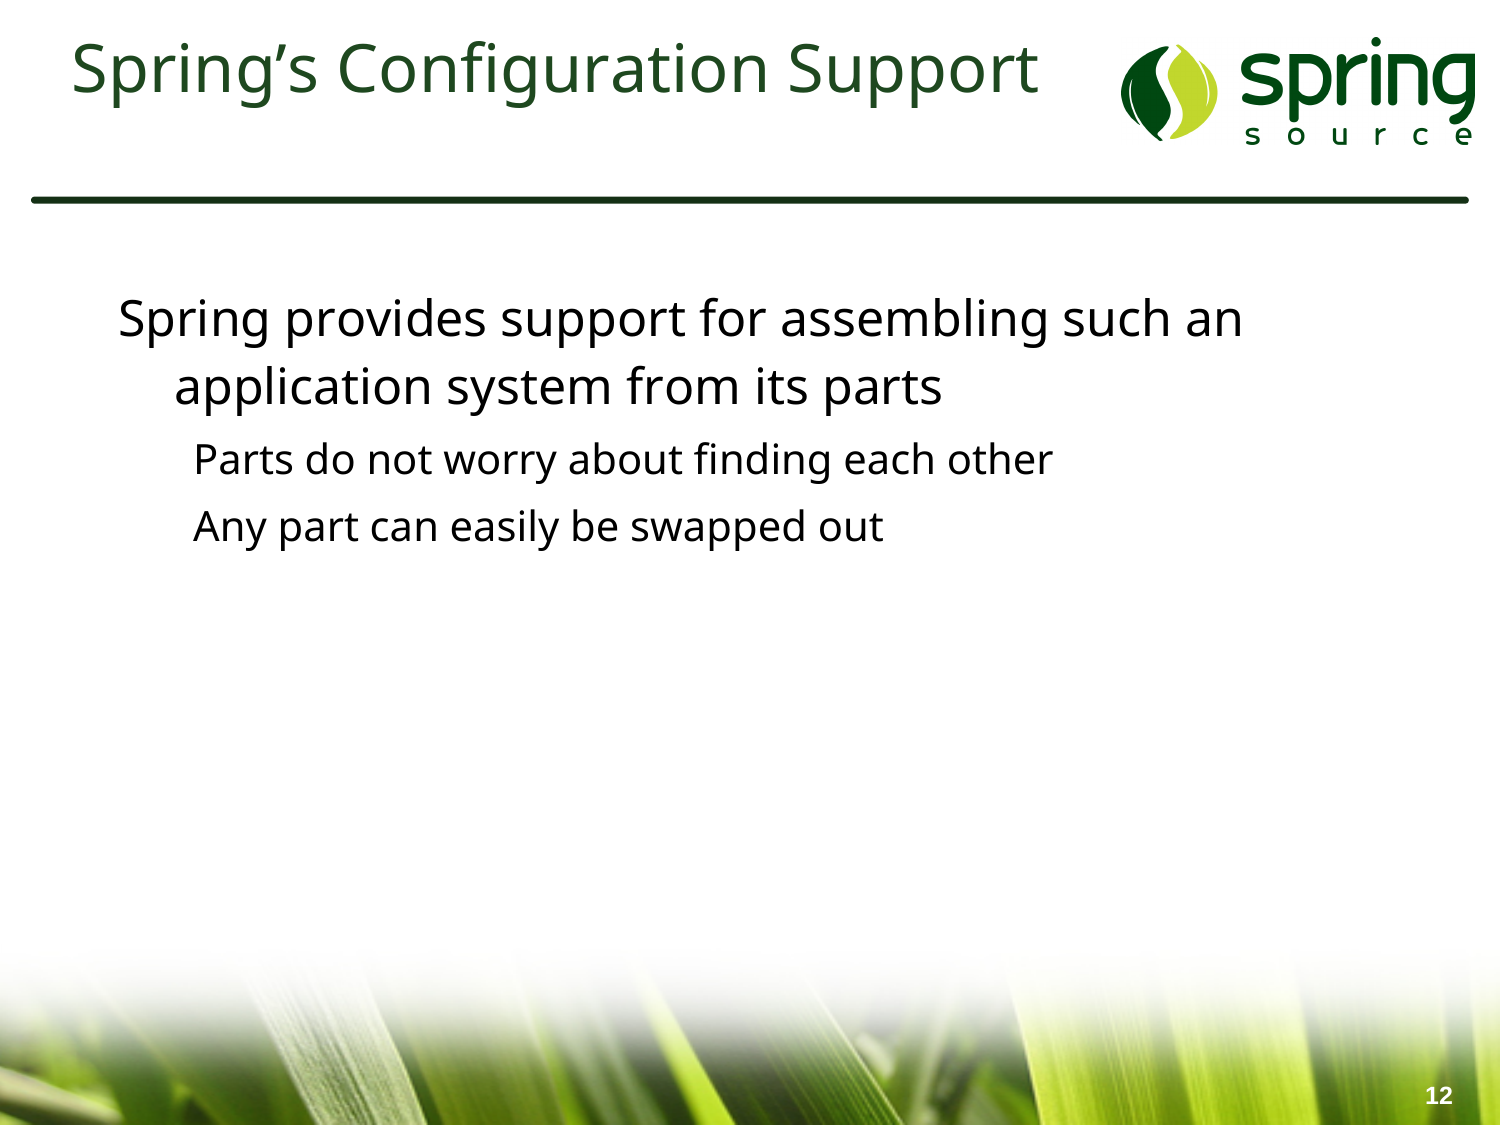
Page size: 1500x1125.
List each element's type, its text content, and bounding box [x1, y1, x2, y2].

picture [0, 944, 1500, 1125]
list Spring provides support for assembling such an application system from its parts Parts do not worry about finding each other Any part can easily be swapped out [103, 275, 1394, 938]
picture [1121, 37, 1475, 145]
title Spring’s Configuration Support [56, 13, 1089, 191]
